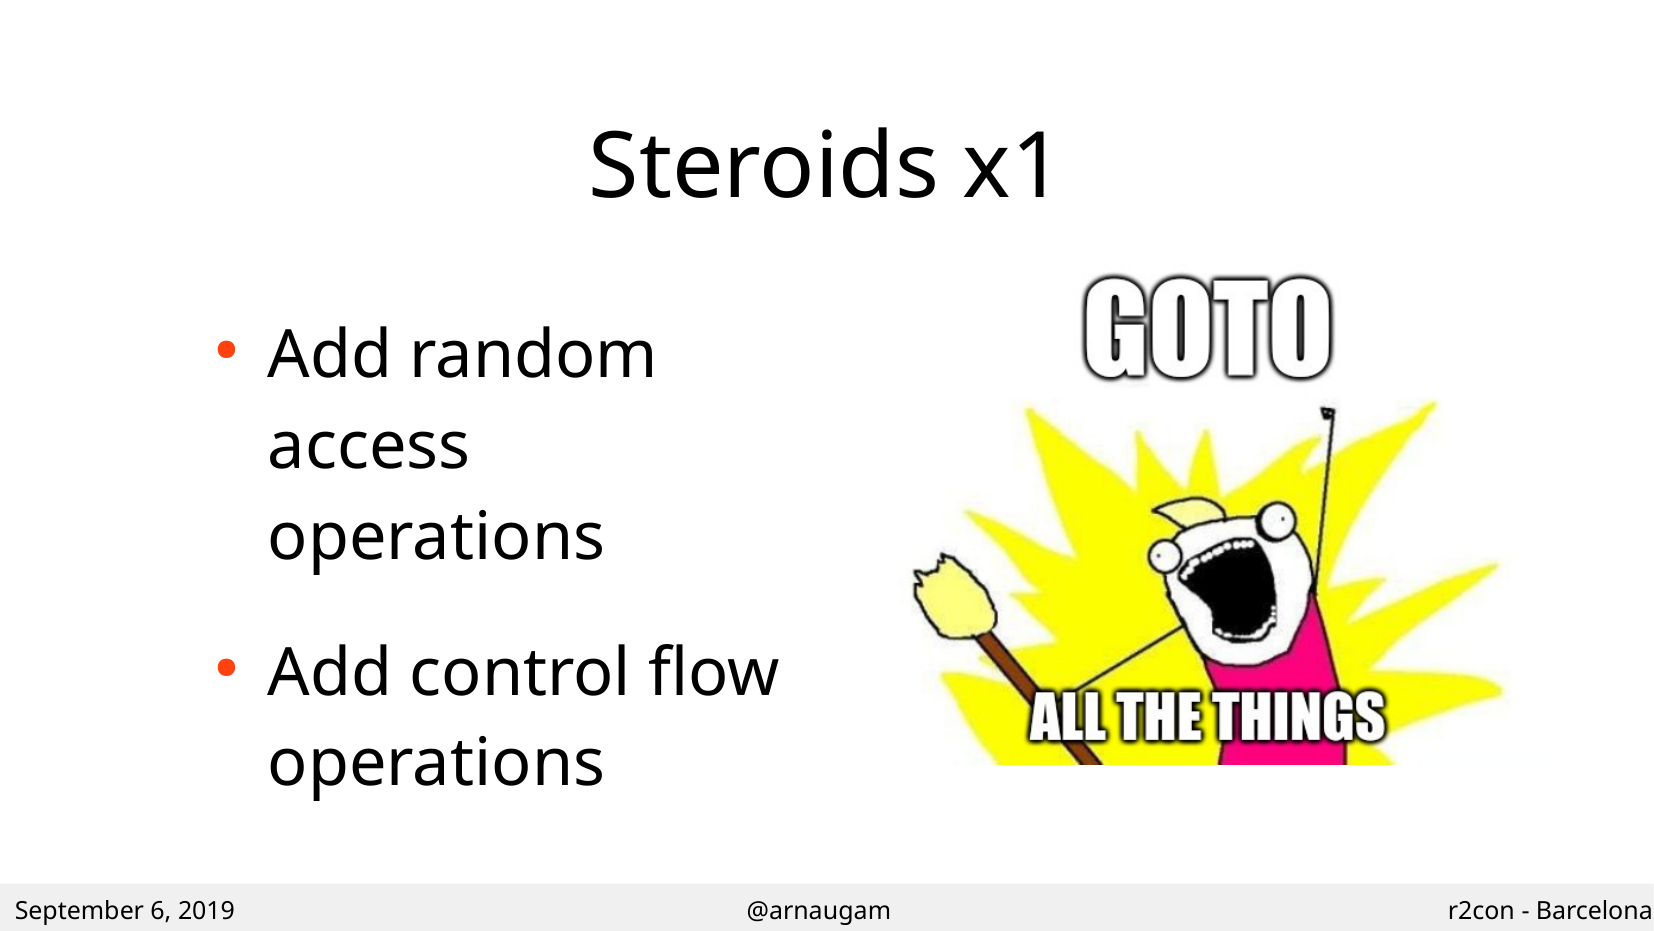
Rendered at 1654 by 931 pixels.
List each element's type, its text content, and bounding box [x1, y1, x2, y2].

title Steroids x1 [82, 84, 1571, 240]
picture [855, 264, 1561, 766]
list Add random access operations Add control flow operations [196, 306, 796, 517]
